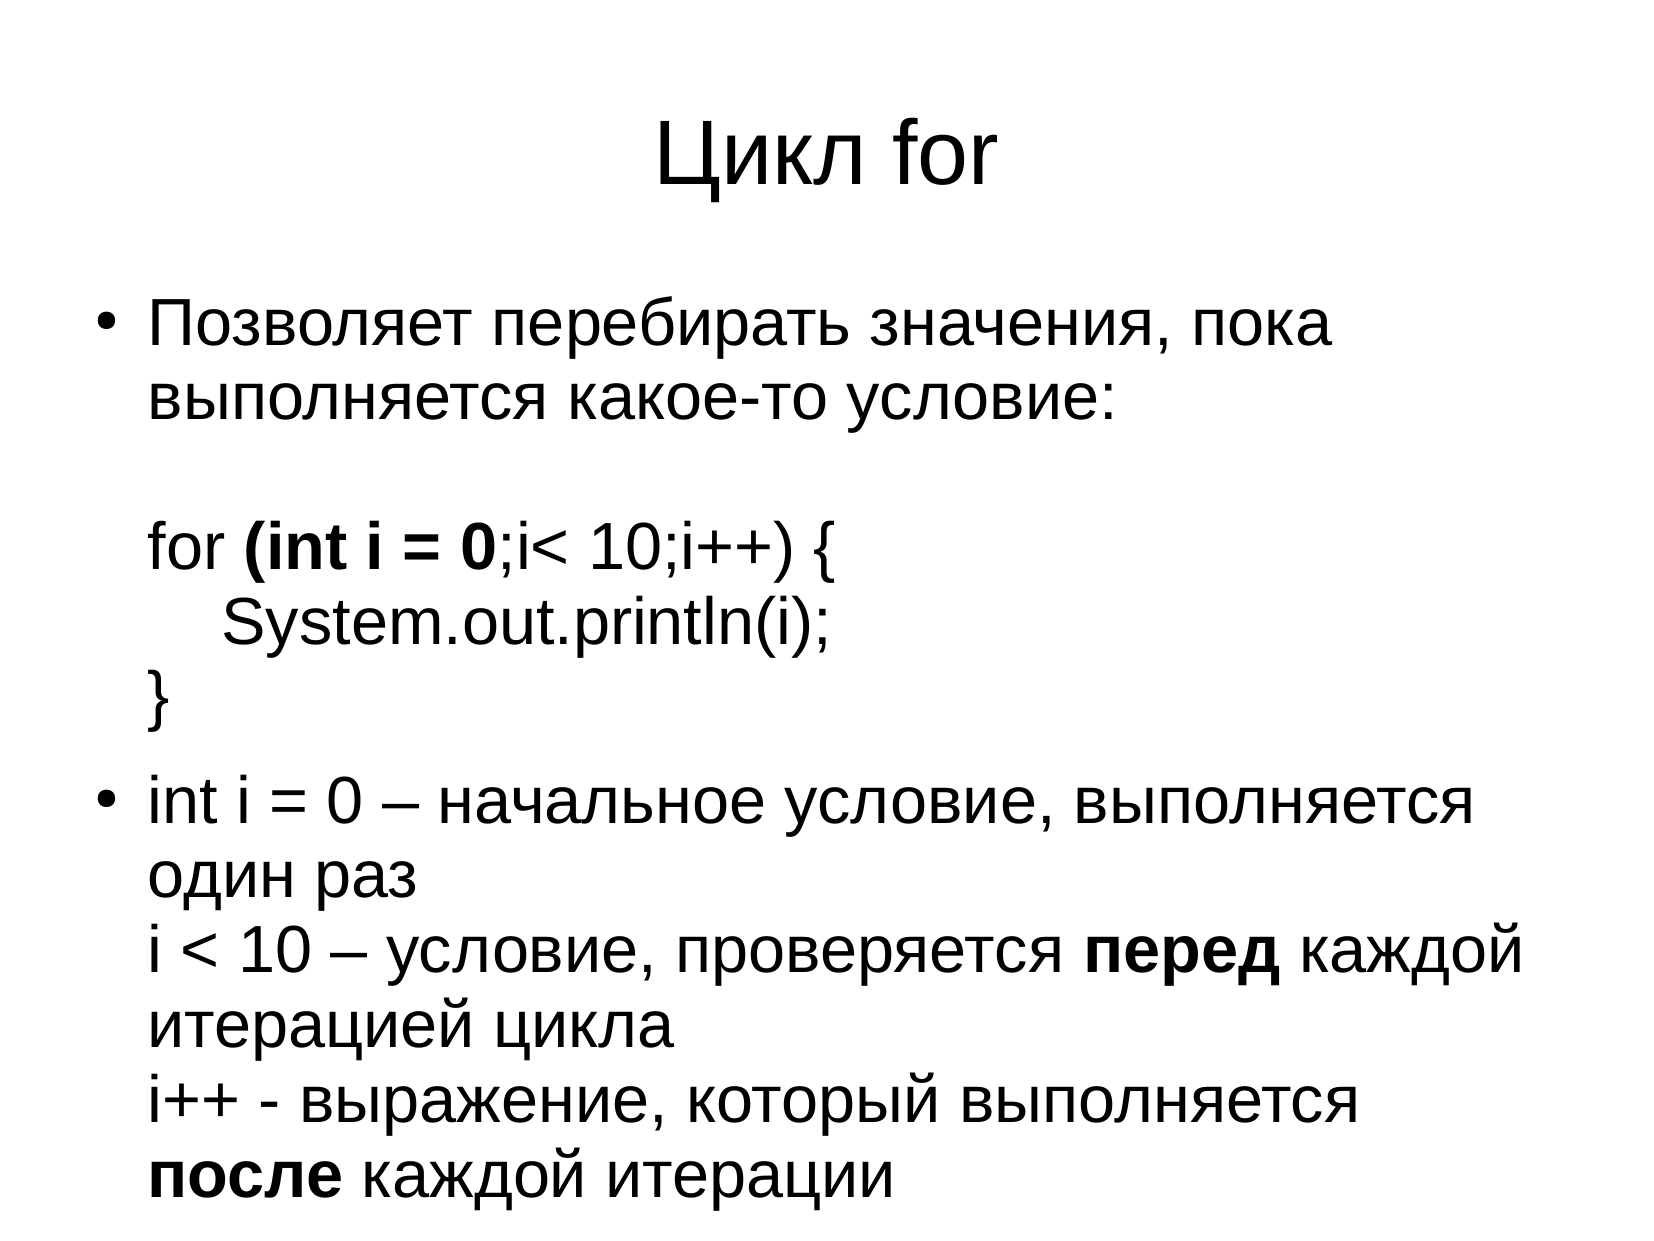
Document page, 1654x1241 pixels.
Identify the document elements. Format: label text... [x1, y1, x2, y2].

list Позволяет перебирать значения, пока выполняется какое-то условие: for (int i = 0;i< 10;i++) { System.out.println(i); } int i = 0 – начальное условие, выполняется один раз i < 10 – условие, проверяется перед каждой итерацией цикла i++ - выражение, который выполняется после каждой итерации [76, 284, 1565, 1241]
title Цикл for [82, 49, 1571, 257]
